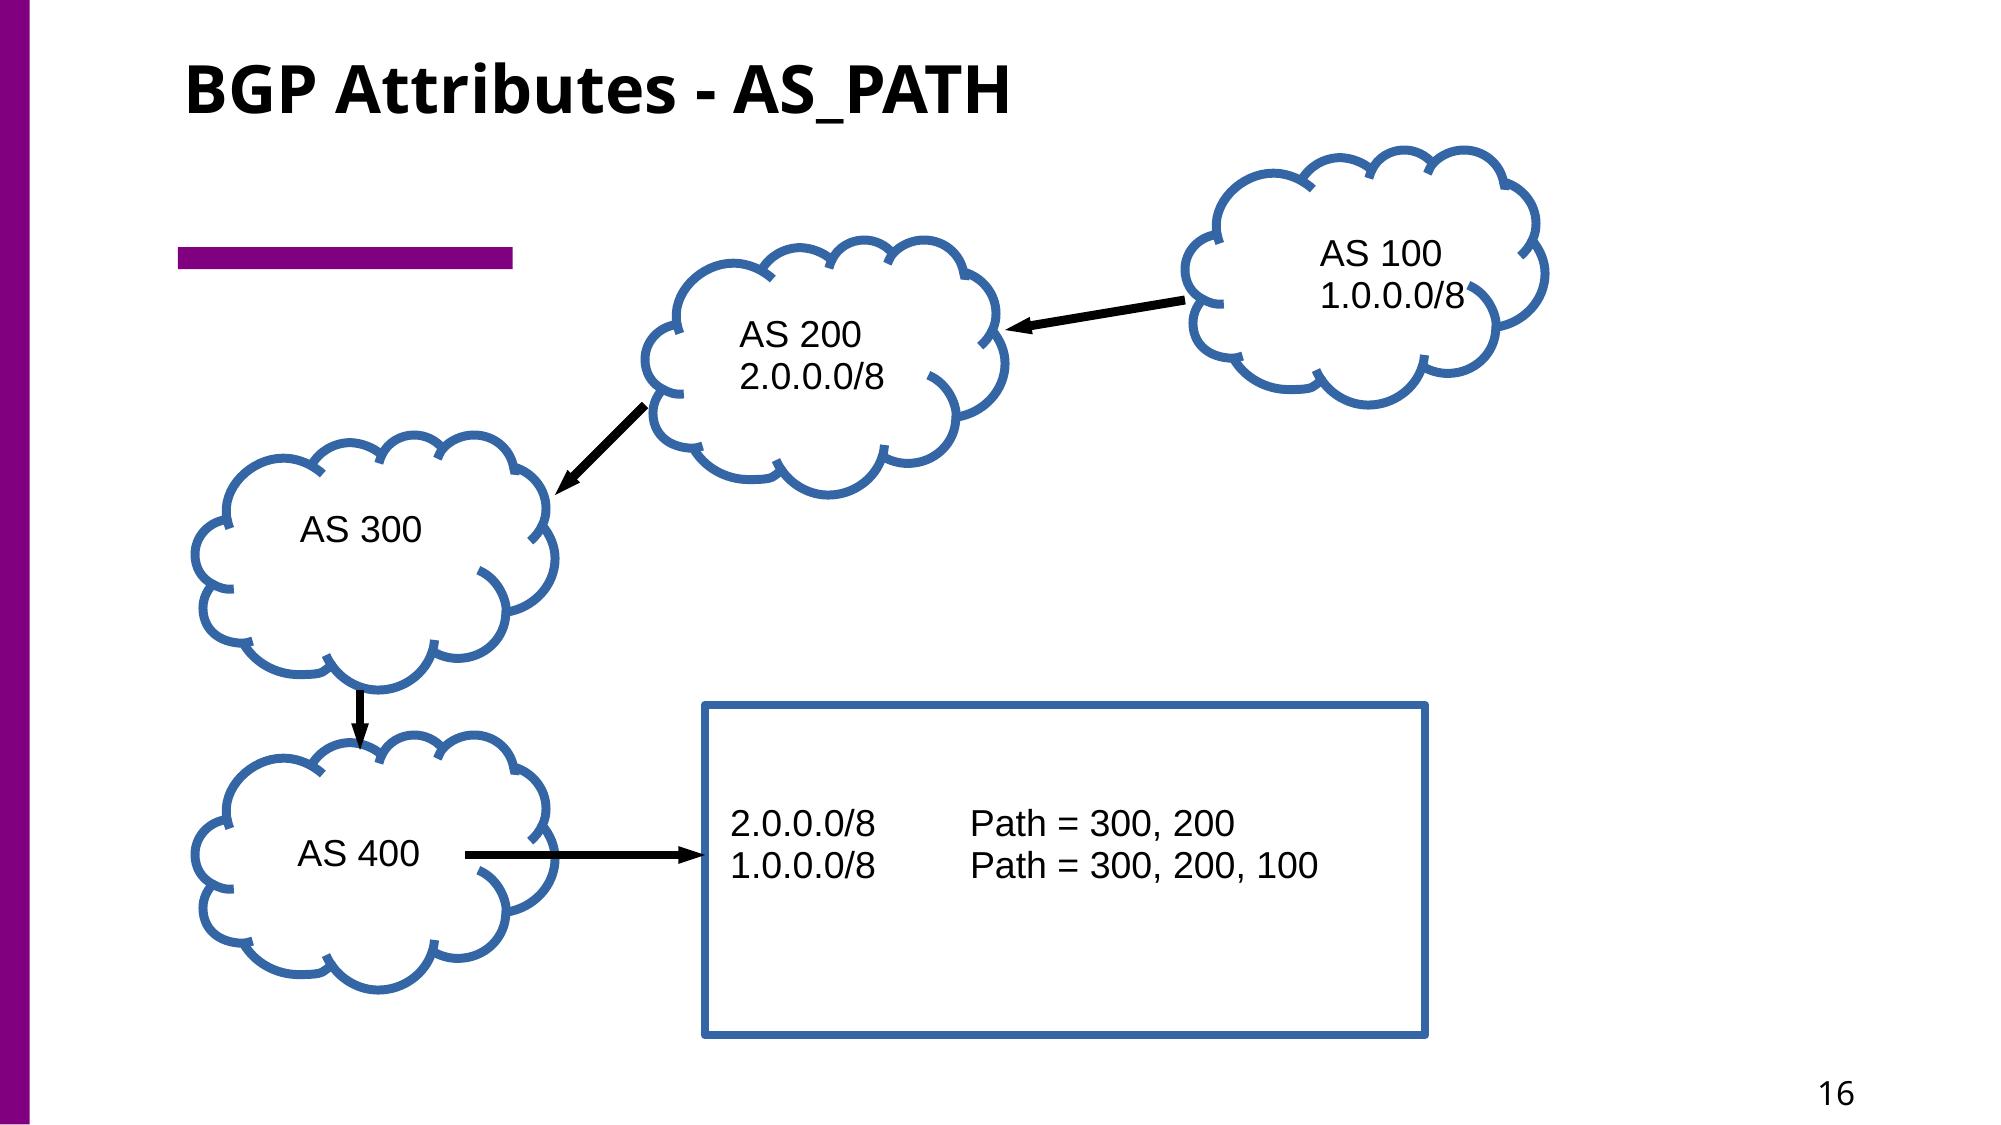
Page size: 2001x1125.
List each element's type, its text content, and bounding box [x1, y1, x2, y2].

title BGP Attributes - AS_PATH [133, 0, 1946, 135]
text_box AS 200 2.0.0.0/8 [724, 306, 901, 405]
text_box AS 100 1.0.0.0/8 [1305, 224, 1481, 324]
text_box 2.0.0.0/8 Path = 300, 200 1.0.0.0/8 Path = 300, 200, 100 [705, 795, 1335, 894]
text_box AS 400 [282, 825, 436, 924]
text_box AS 300 [285, 501, 438, 601]
